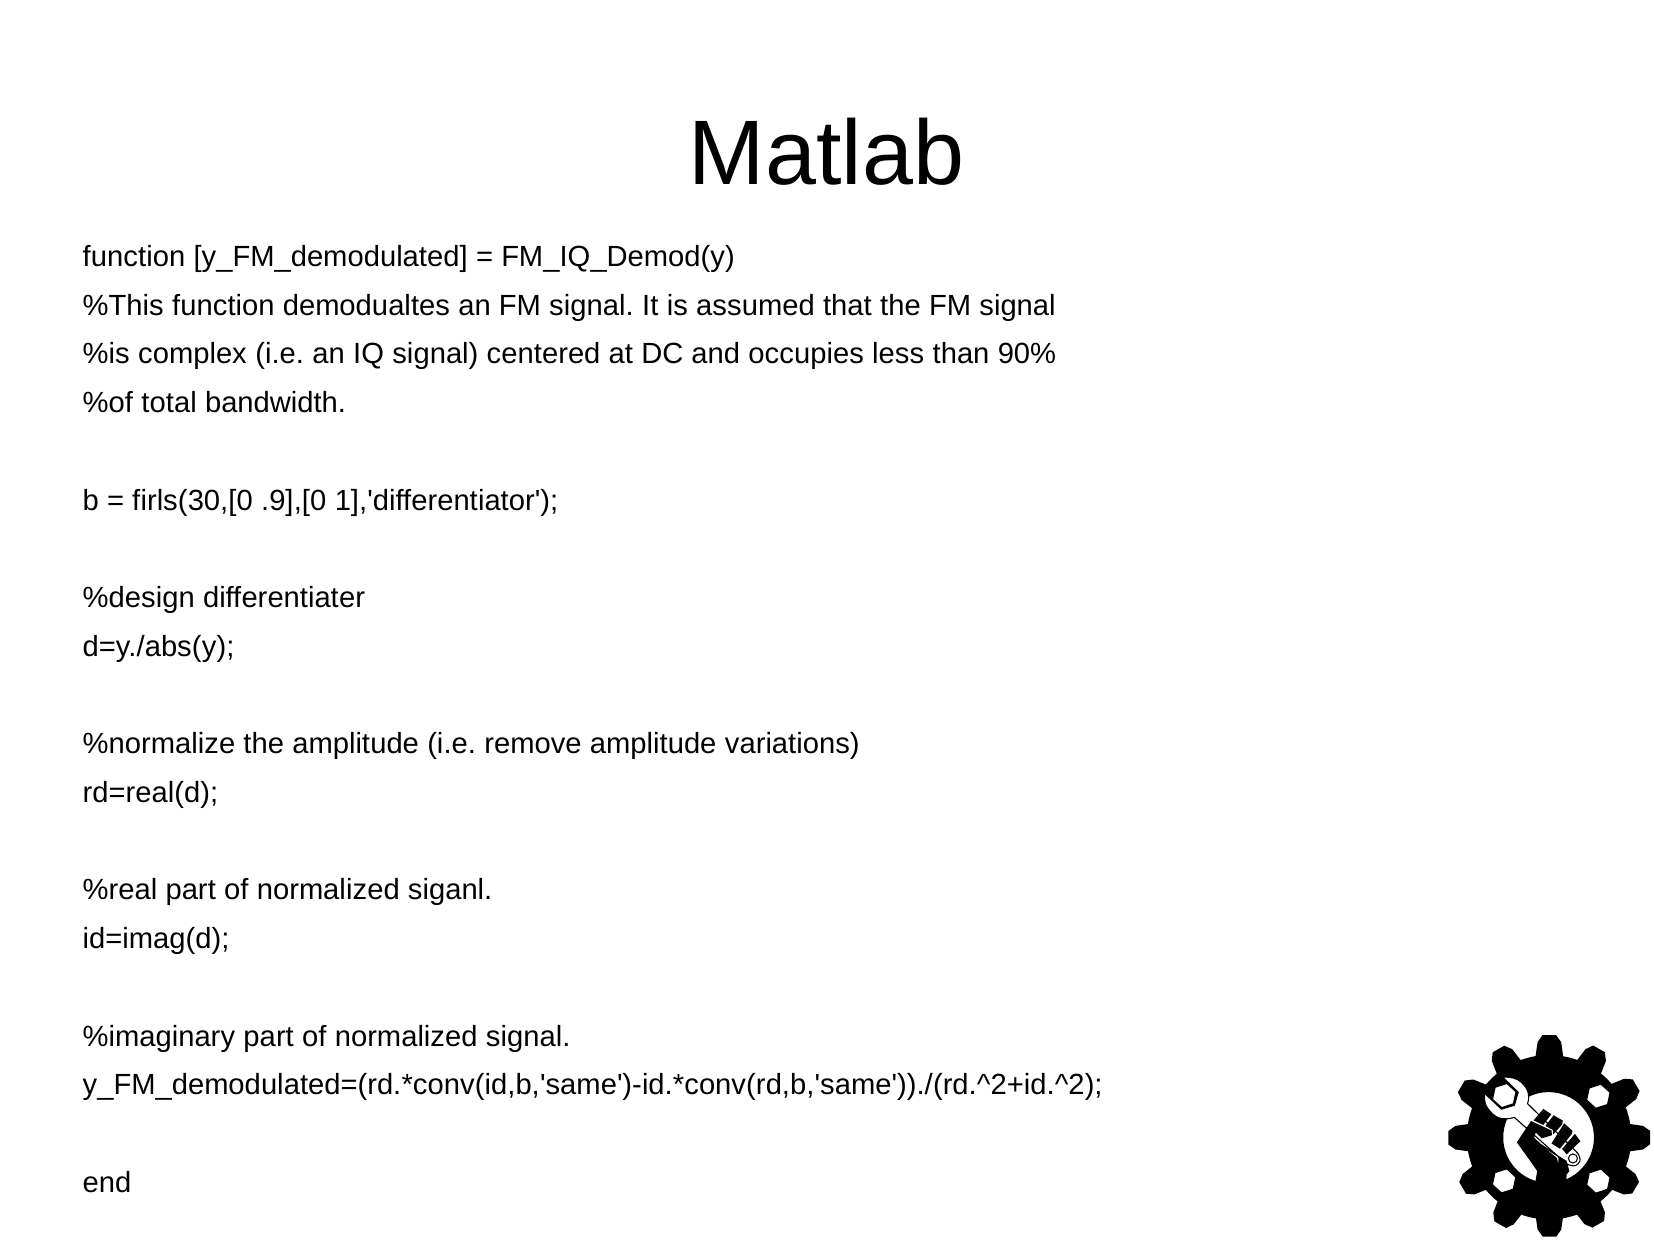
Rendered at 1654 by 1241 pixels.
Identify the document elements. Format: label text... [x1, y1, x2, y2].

picture [1444, 1031, 1654, 1241]
list function [y_FM_demodulated] = FM_IQ_Demod(y) %This function demodualtes an FM signal. It is assumed that the FM signal %is complex (i.e. an IQ signal) centered at DC and occupies less than 90% %of total bandwidth. b = firls(30,[0 .9],[0 1],'differentiator'); %design differentiater d=y./abs(y); %normalize the amplitude (i.e. remove amplitude variations) rd=real(d); %real part of normalized siganl. id=imag(d); %imaginary part of normalized signal. y_FM_demodulated=(rd.*conv(id,b,'same')-id.*conv(rd,b,'same'))./(rd.^2+id.^2); end [82, 240, 1571, 1201]
title Matlab [82, 49, 1571, 240]
